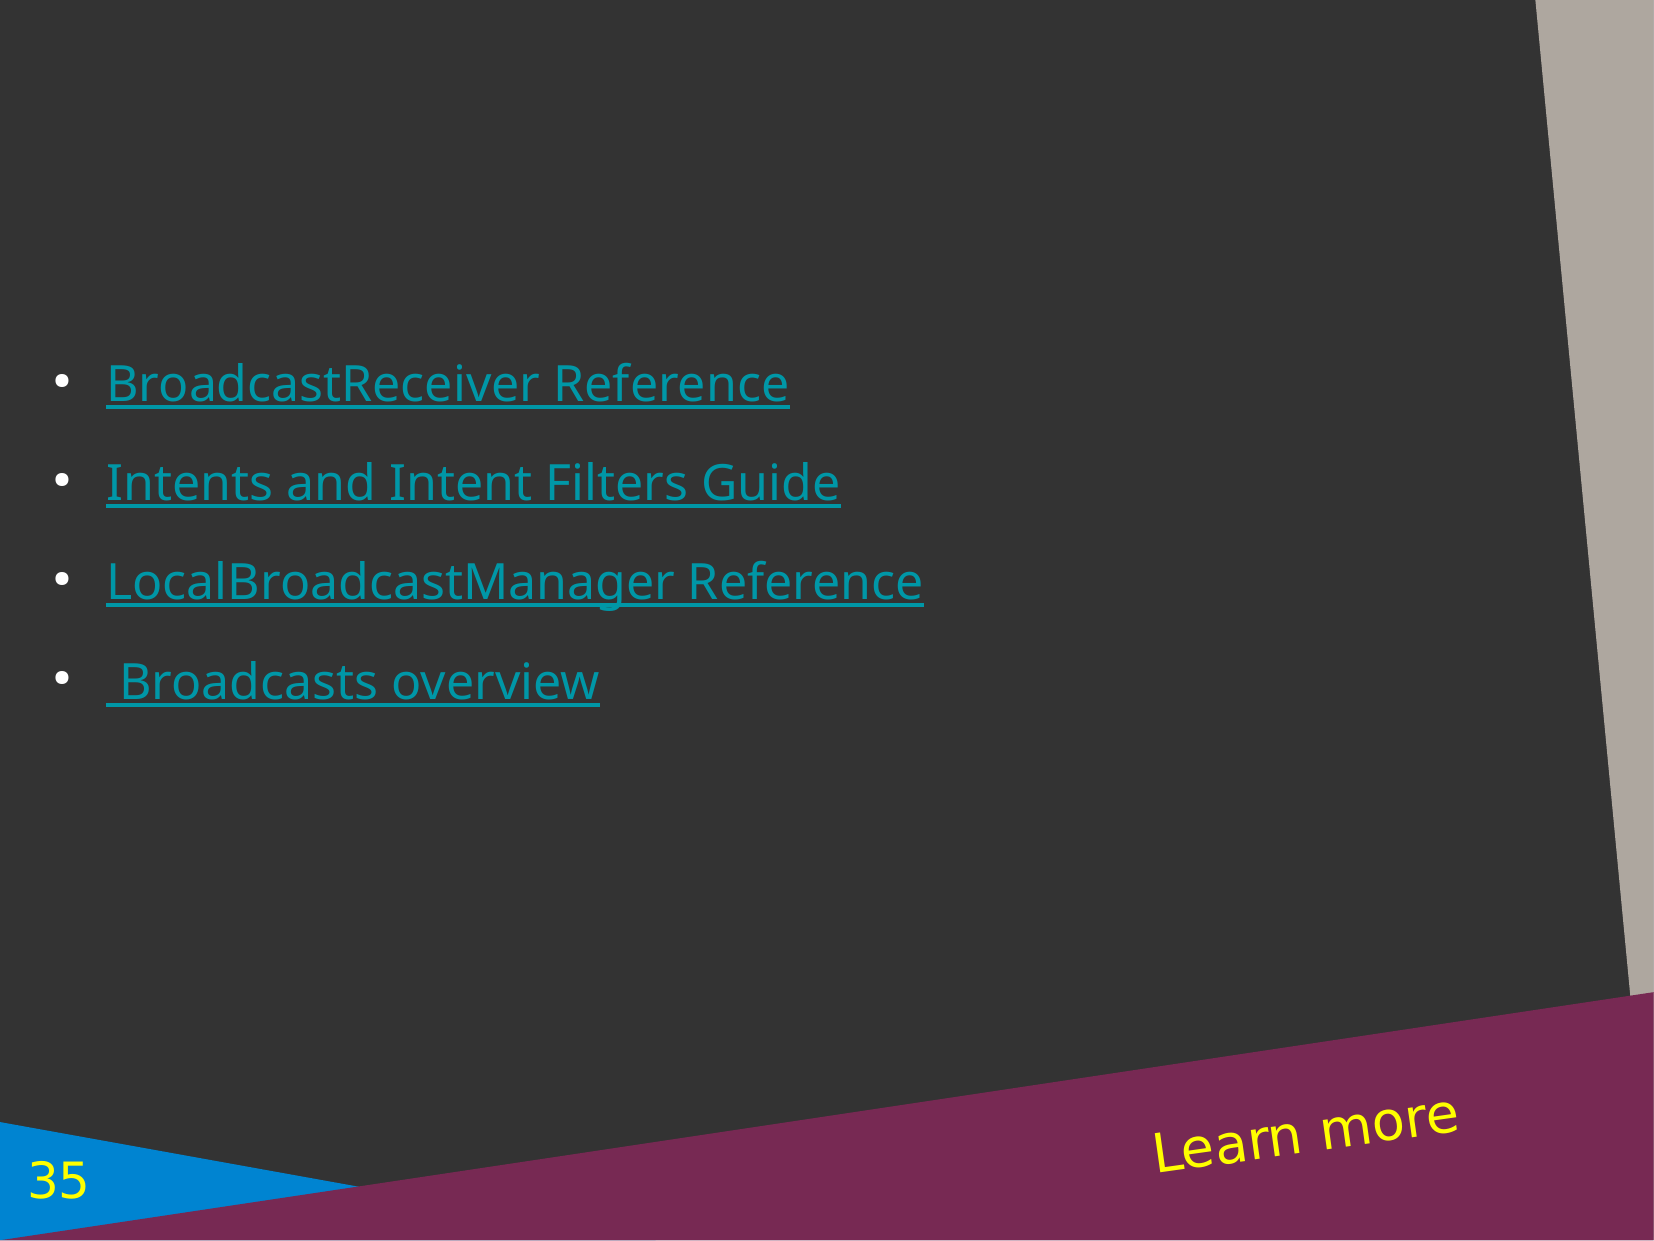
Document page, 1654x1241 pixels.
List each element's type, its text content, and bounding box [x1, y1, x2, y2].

list BroadcastReceiver Reference Intents and Intent Filters Guide LocalBroadcastManager Reference Broadcasts overview [35, 59, 1524, 993]
title Learn more [956, 995, 1654, 1241]
